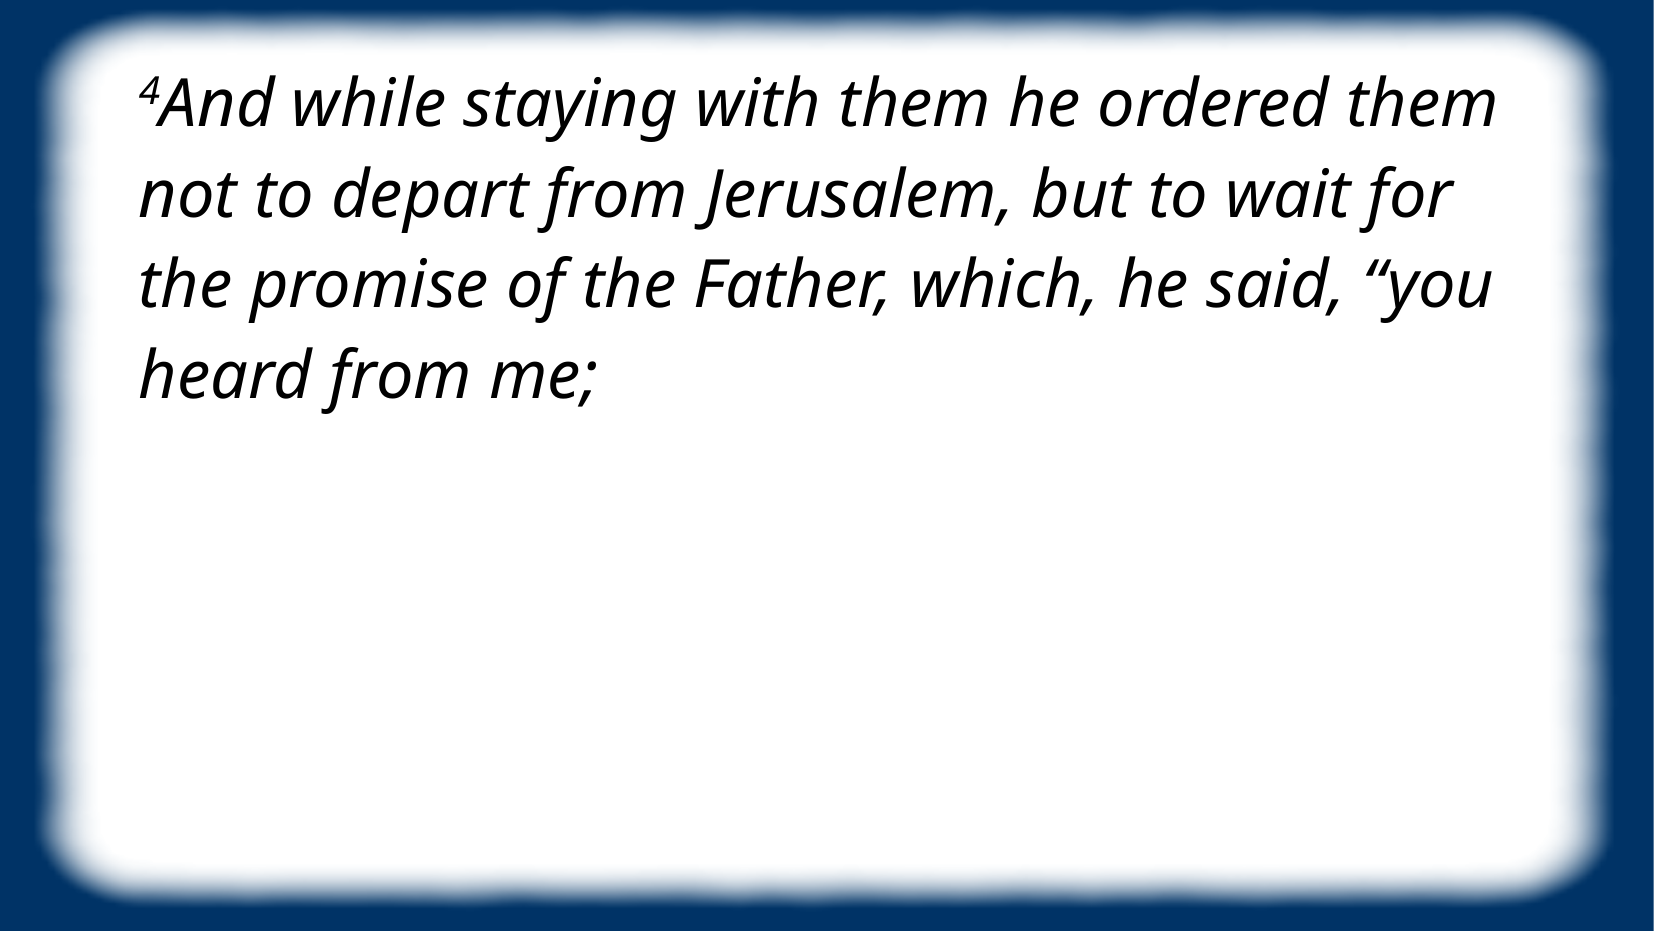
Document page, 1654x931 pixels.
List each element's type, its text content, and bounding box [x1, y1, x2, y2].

text_box 4And while staying with them he ordered them not to depart from Jerusalem, but to wait for the promise of the Father, which, he said, “you heard from me; [124, 47, 1535, 418]
picture [0, 0, 1654, 931]
